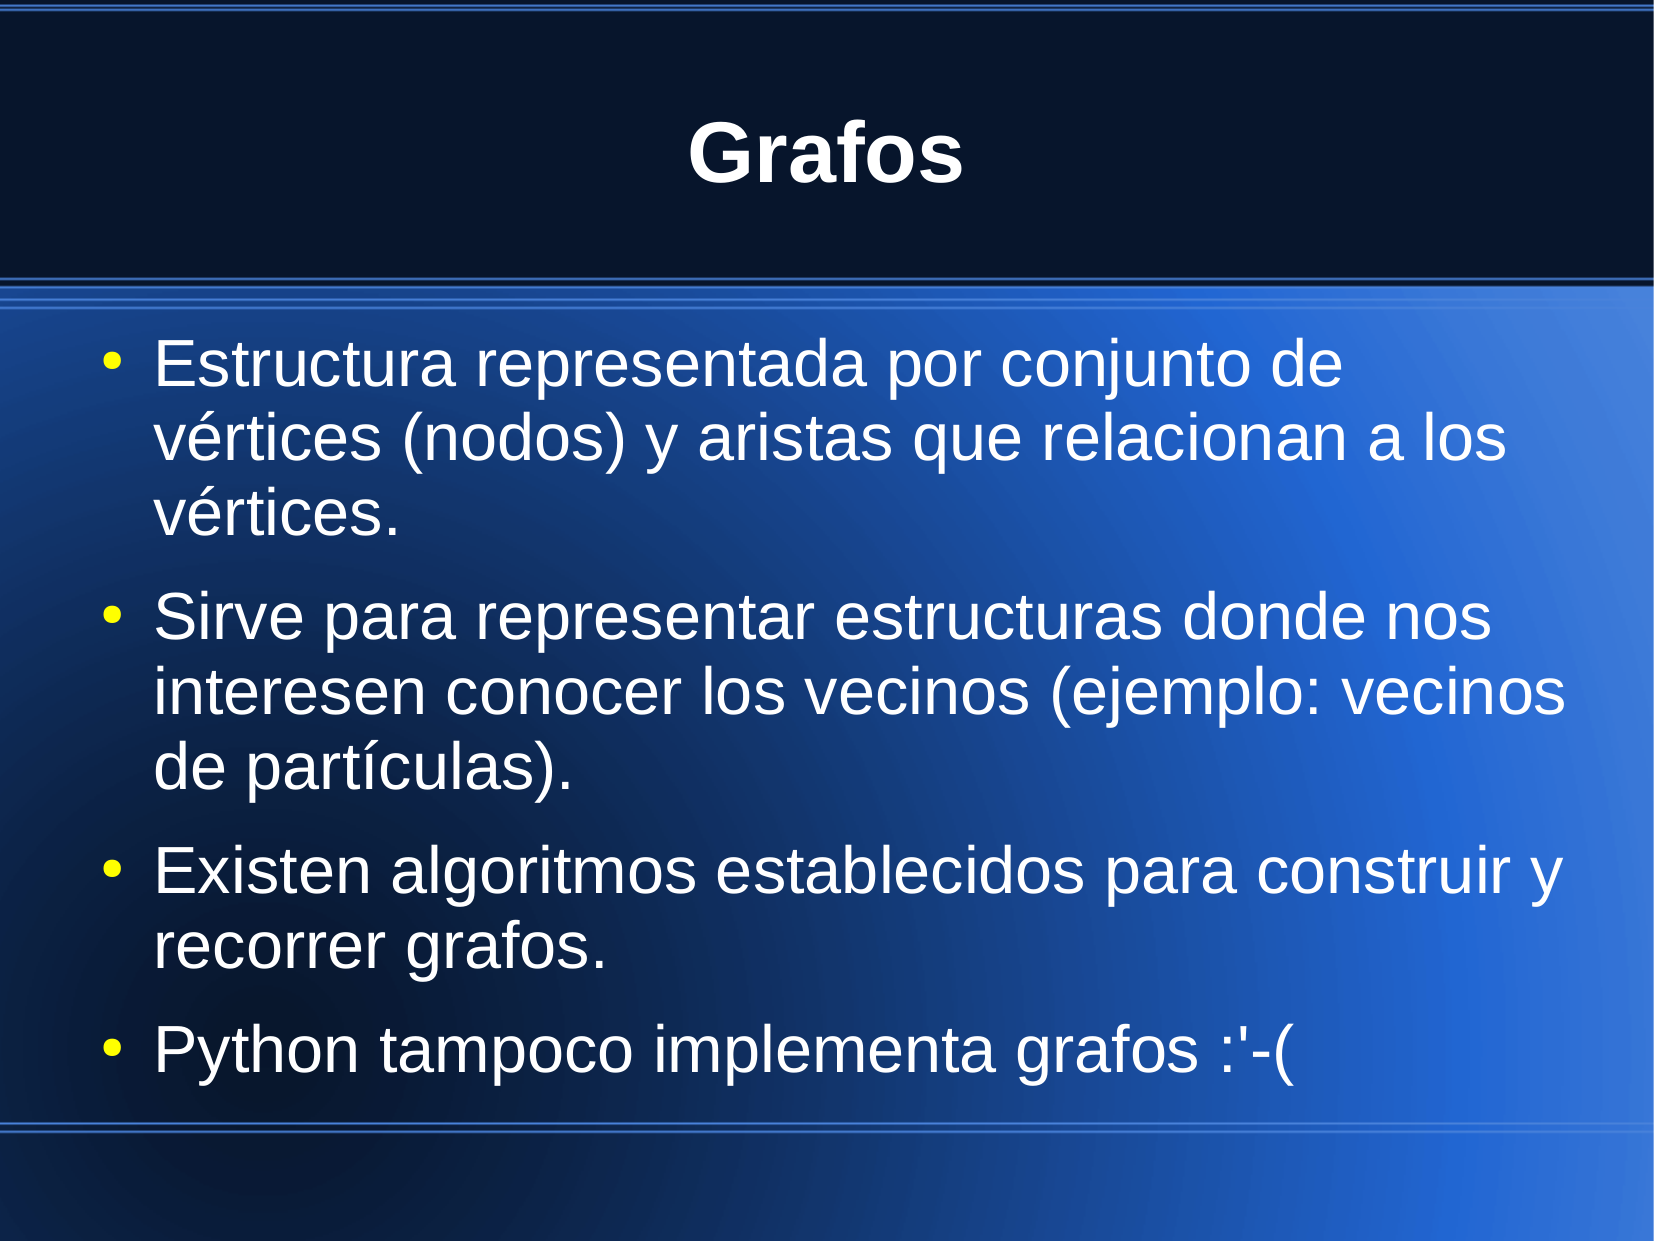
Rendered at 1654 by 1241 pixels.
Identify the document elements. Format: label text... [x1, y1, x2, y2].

list Estructura representada por conjunto de vértices (nodos) y aristas que relacionan a los vértices. Sirve para representar estructuras donde nos interesen conocer los vecinos (ejemplo: vecinos de partículas). Existen algoritmos establecidos para construir y recorrer grafos. Python tampoco implementa grafos :'-( [82, 325, 1571, 1088]
picture [0, 0, 1654, 1241]
title Grafos [82, 49, 1571, 257]
